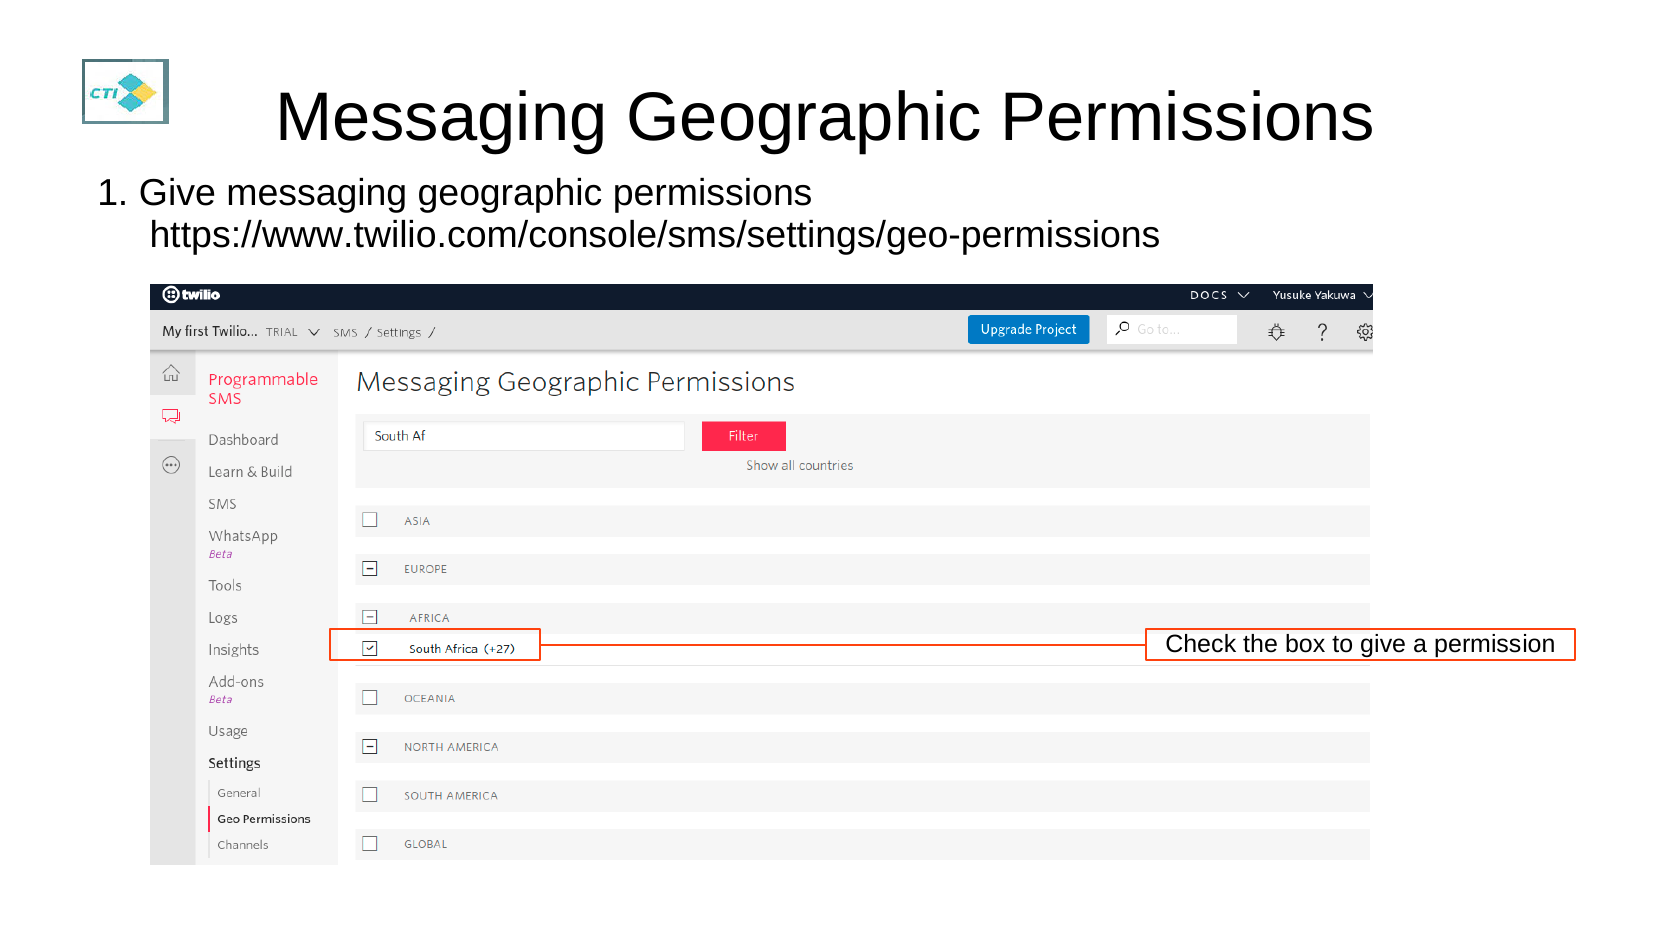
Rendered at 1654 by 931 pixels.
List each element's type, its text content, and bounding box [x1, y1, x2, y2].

picture [150, 284, 1373, 865]
text_box 1. Give messaging geographic permissions https://www.twilio.com/console/sms/settings/geo-permissions [82, 165, 1261, 306]
title Messaging Geographic Permissions [82, 36, 1569, 191]
text_box Check the box to give a permission [1146, 628, 1576, 661]
picture [331, 630, 539, 659]
picture [82, 59, 169, 124]
